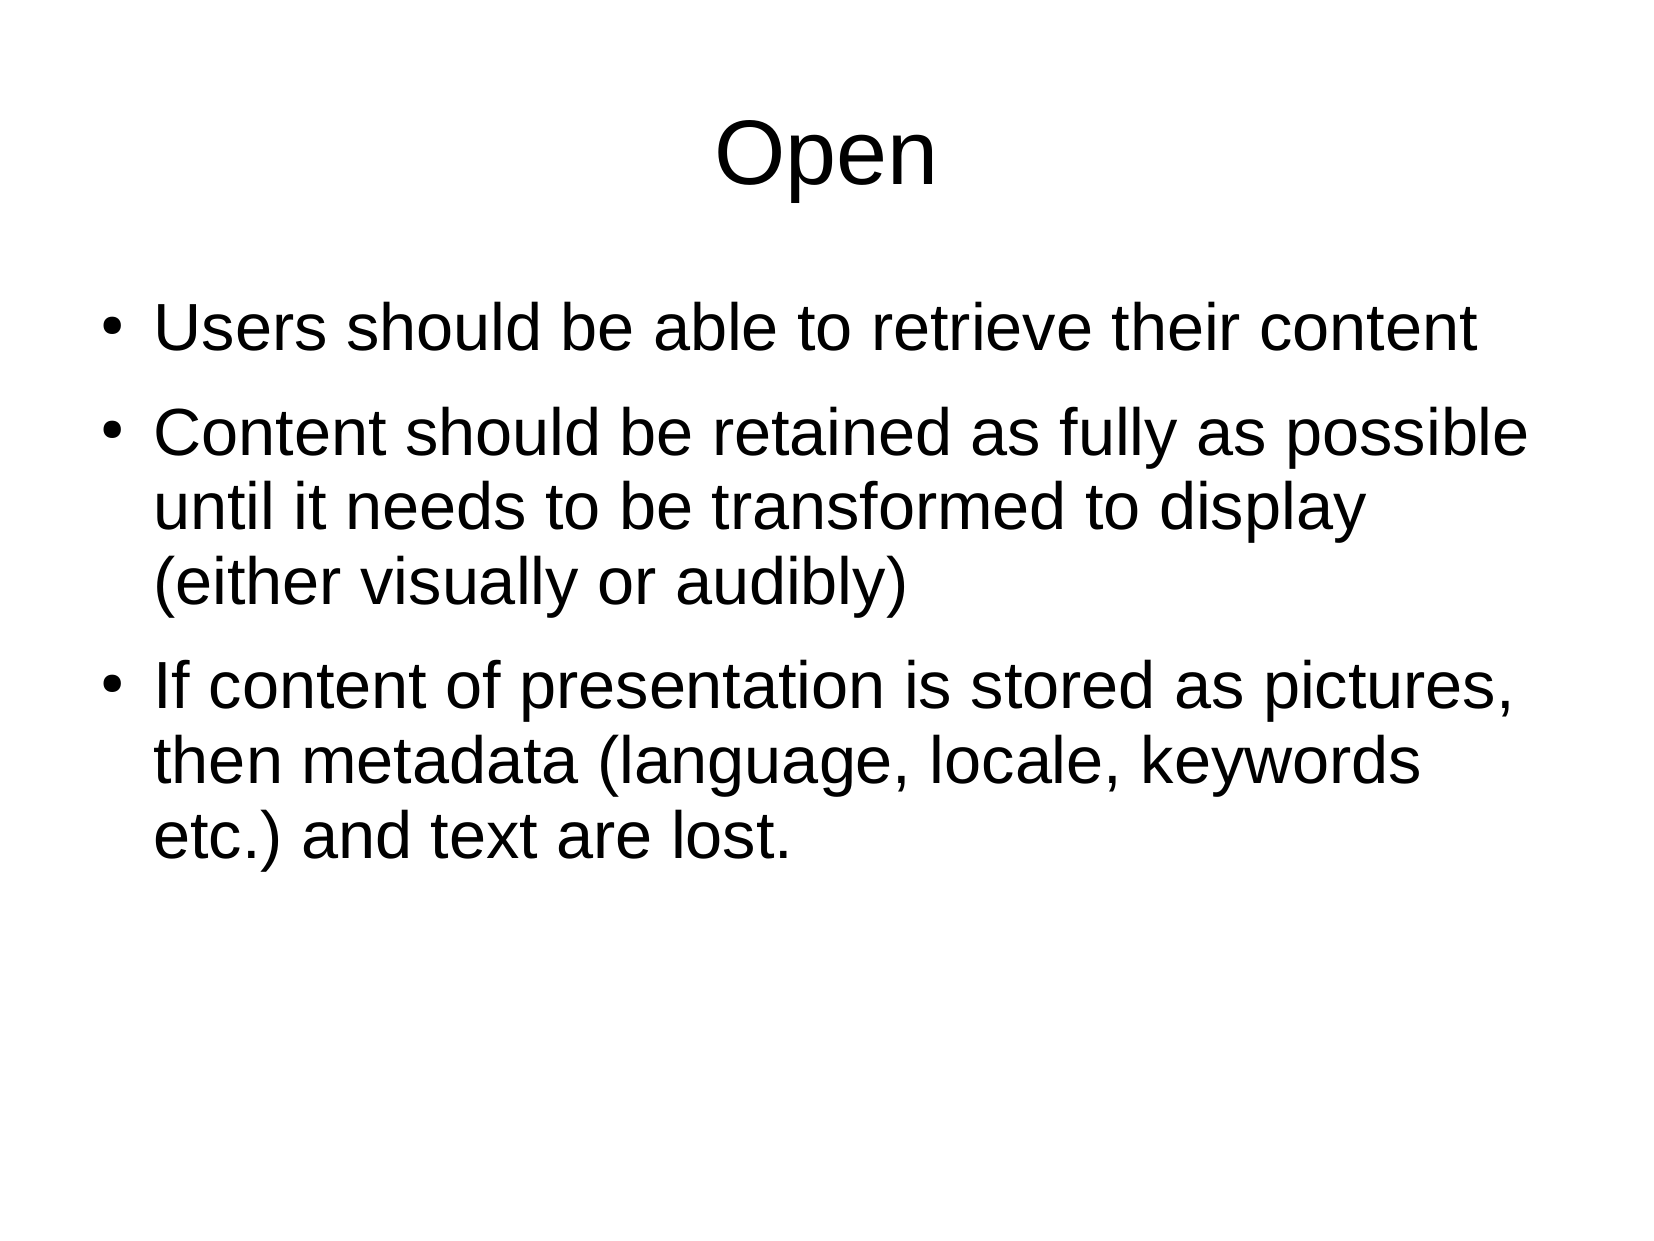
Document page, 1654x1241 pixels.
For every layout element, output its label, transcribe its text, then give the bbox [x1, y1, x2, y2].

list Users should be able to retrieve their content Content should be retained as fully as possible until it needs to be transformed to display (either visually or audibly) If content of presentation is stored as pictures, then metadata (language, locale, keywords etc.) and text are lost. [82, 290, 1538, 1010]
title Open [82, 44, 1571, 262]
